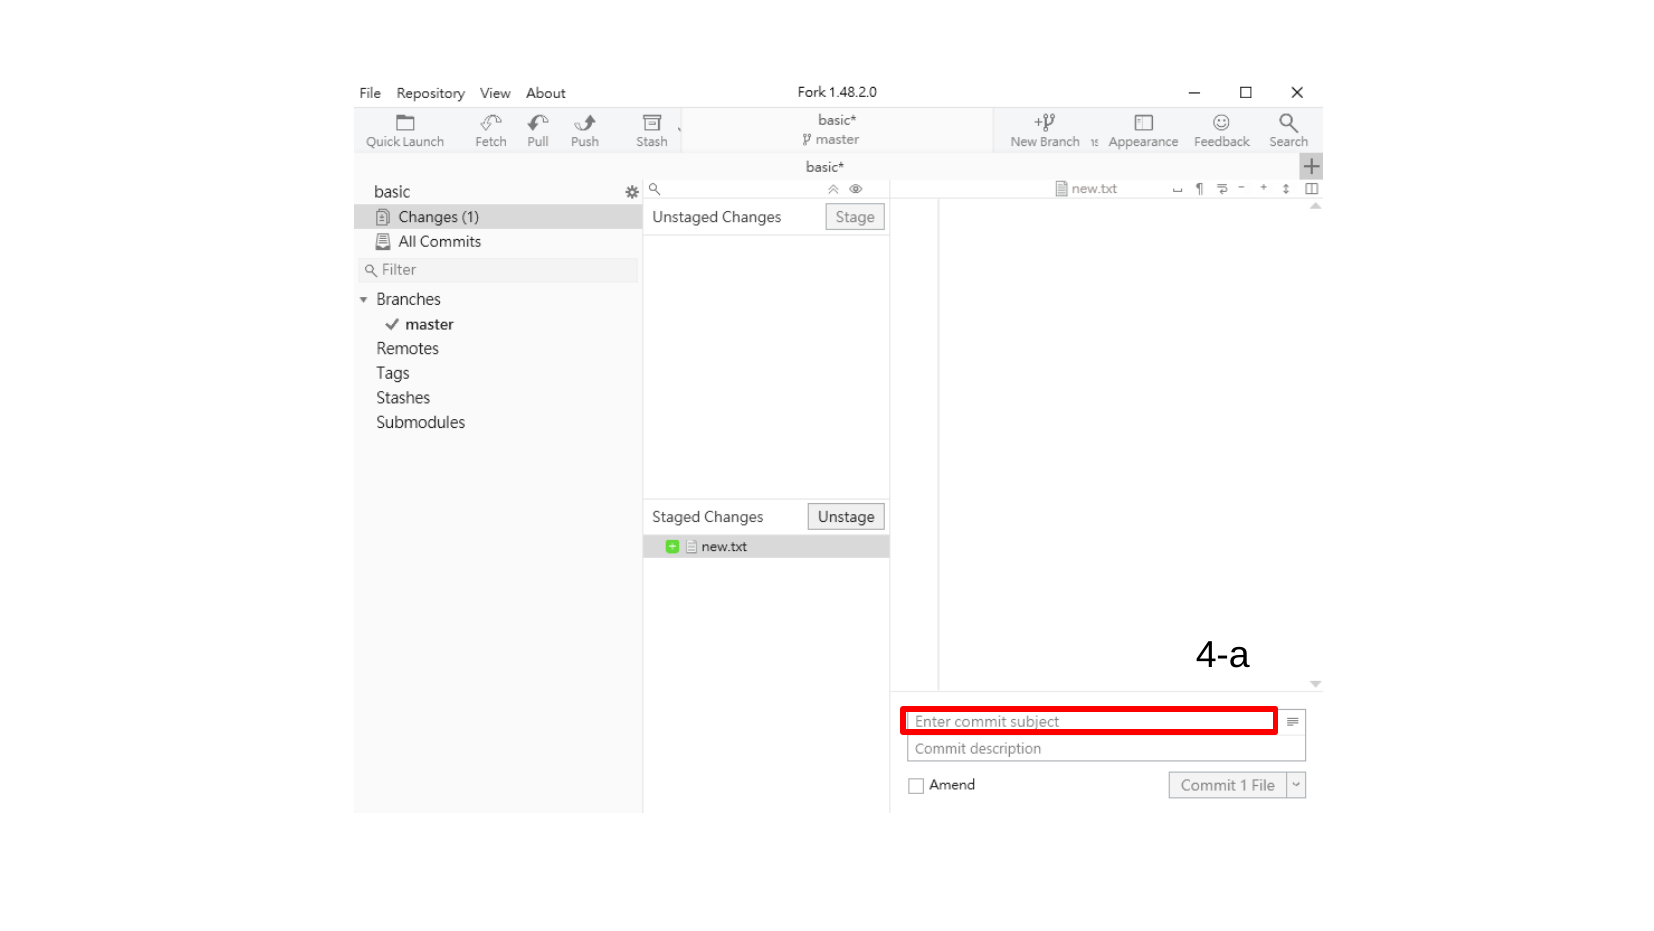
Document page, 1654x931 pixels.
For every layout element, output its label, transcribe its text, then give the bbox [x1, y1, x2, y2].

text_box 4-a [1181, 625, 1317, 683]
picture [354, 79, 1323, 813]
